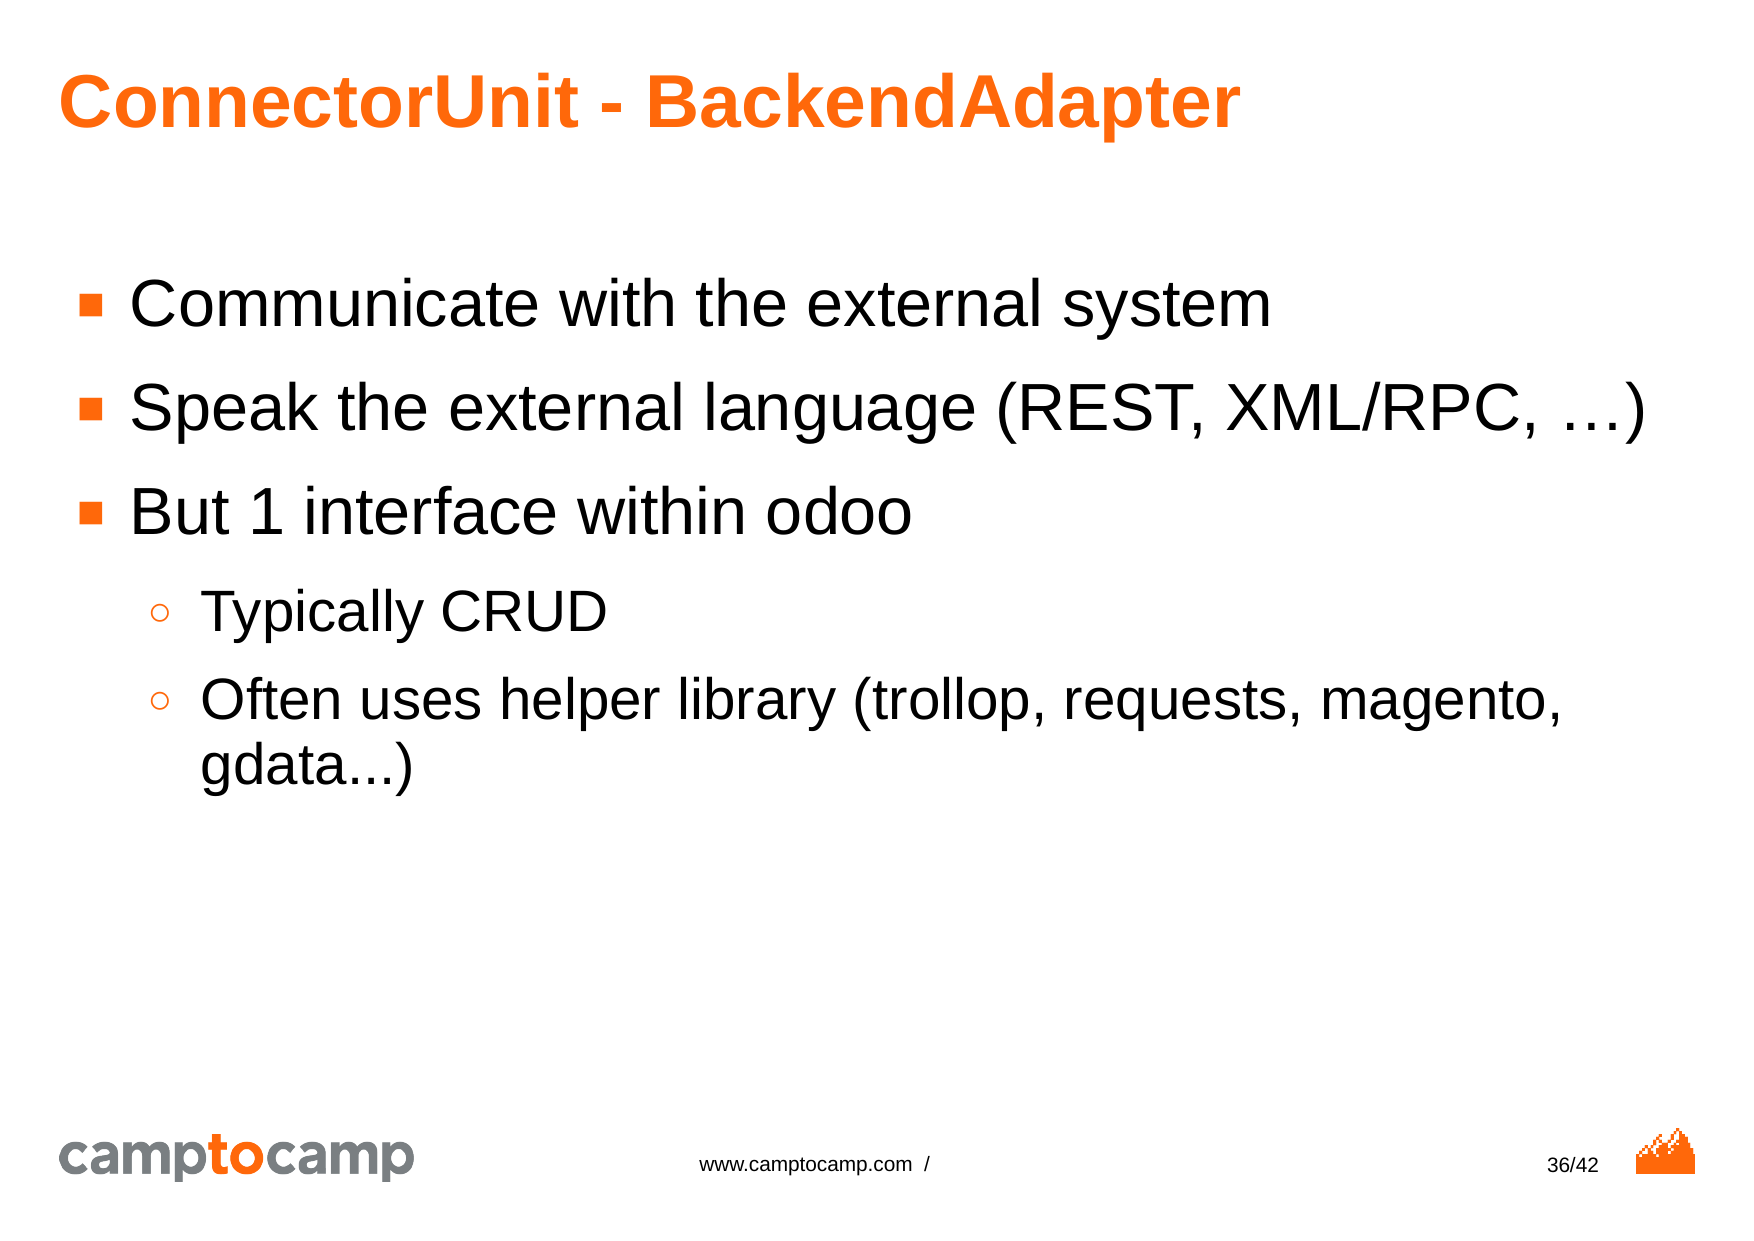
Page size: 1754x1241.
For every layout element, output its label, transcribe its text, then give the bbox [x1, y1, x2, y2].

picture [1636, 1128, 1695, 1174]
title ConnectorUnit - BackendAdapter [59, 59, 1695, 247]
picture [59, 1134, 414, 1182]
list Communicate with the external system Speak the external language (REST, XML/RPC, …) But 1 interface within odoo Typically CRUD Often uses helper library (trollop, requests, magento, gdata...) [59, 265, 1696, 917]
